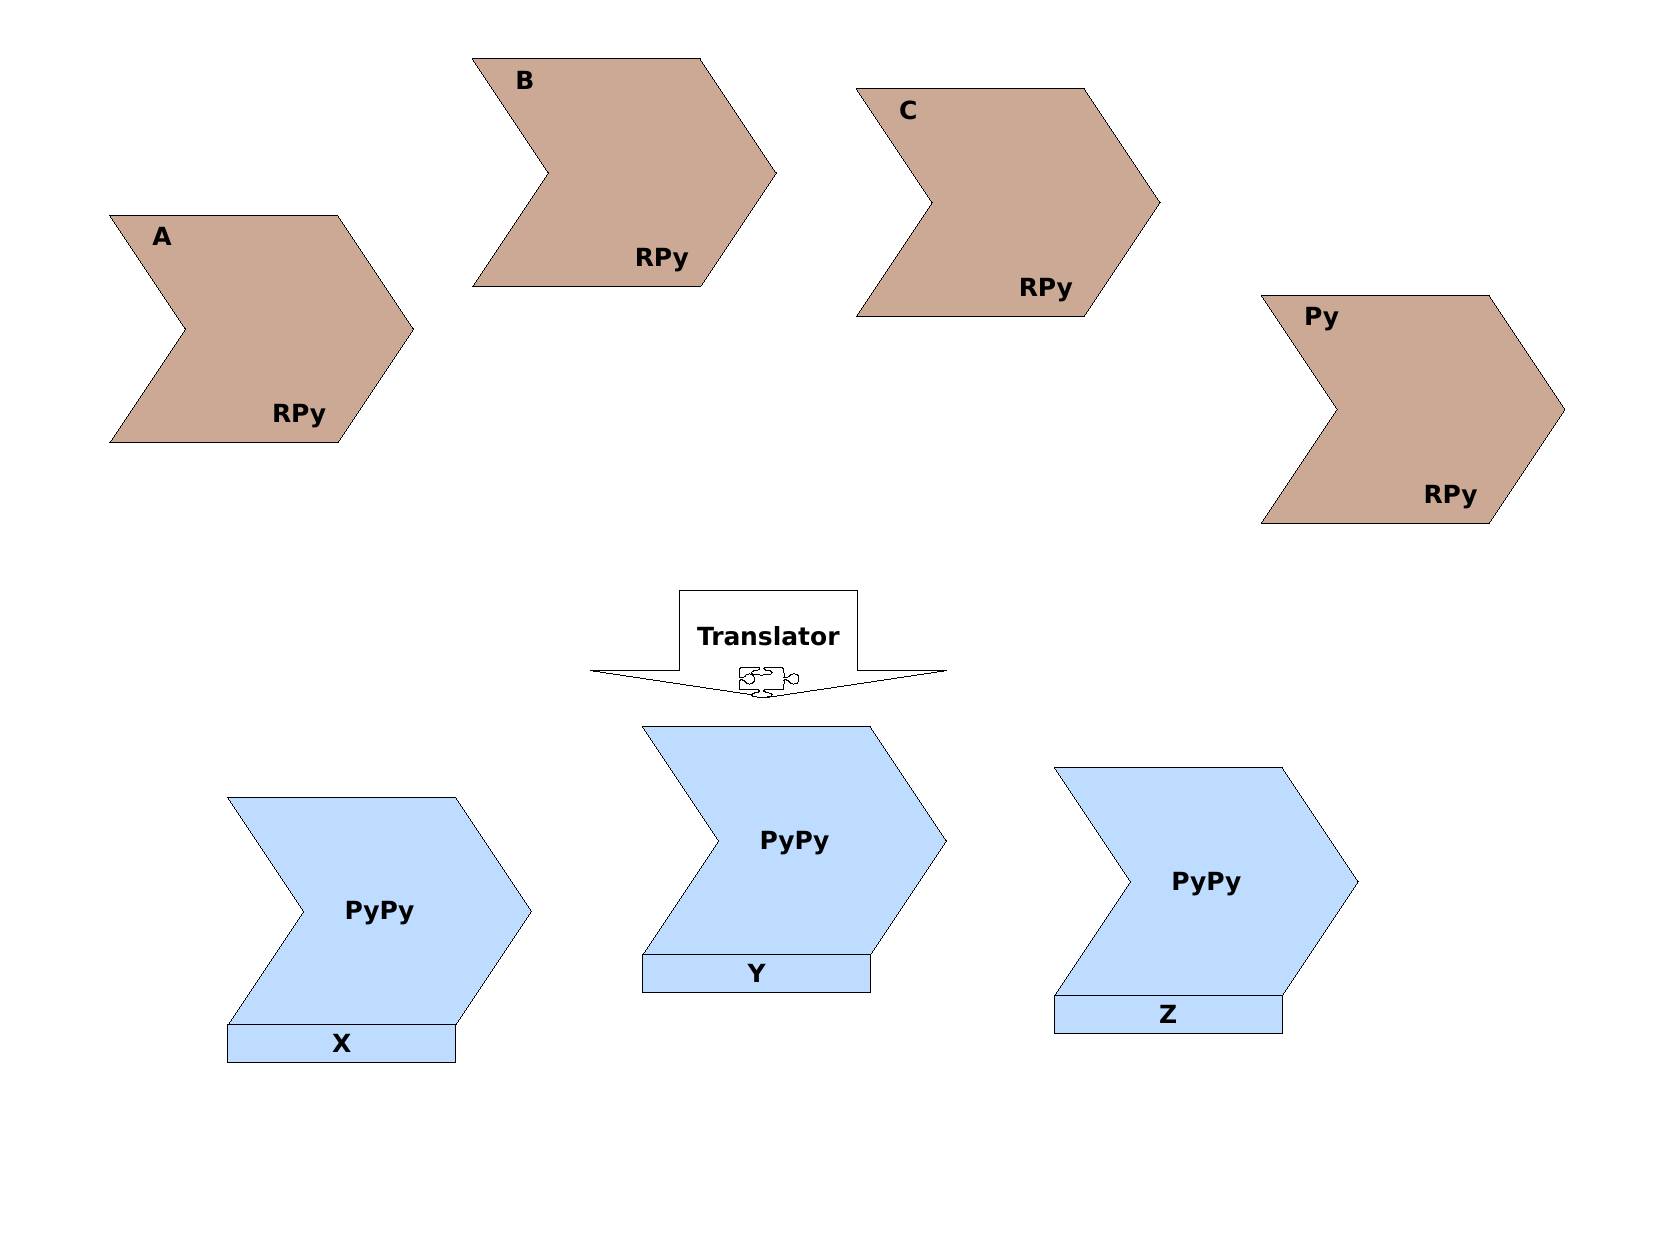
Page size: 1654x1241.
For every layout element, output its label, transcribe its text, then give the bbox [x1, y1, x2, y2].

text_box X [227, 1024, 456, 1063]
text_box RPy [1003, 265, 1093, 310]
text_box B [500, 59, 650, 104]
text_box C [884, 88, 1034, 133]
text_box RPy [1408, 472, 1498, 517]
text_box PyPy [642, 726, 947, 954]
text_box Z [1054, 995, 1283, 1034]
text_box Py [1289, 295, 1364, 340]
text_box PyPy [1054, 767, 1359, 995]
text_box [1261, 295, 1289, 337]
text_box [109, 215, 414, 443]
text_box [109, 215, 137, 257]
text_box [1261, 295, 1565, 524]
text_box RPy [257, 392, 346, 437]
text_box [856, 88, 884, 131]
text_box RPy [620, 236, 709, 281]
text_box A [137, 215, 325, 260]
text_box Y [642, 954, 871, 993]
text_box PyPy [227, 797, 532, 1025]
text_box [739, 667, 799, 698]
text_box [472, 58, 777, 287]
text_box Translator [590, 590, 947, 697]
text_box [856, 88, 1161, 317]
